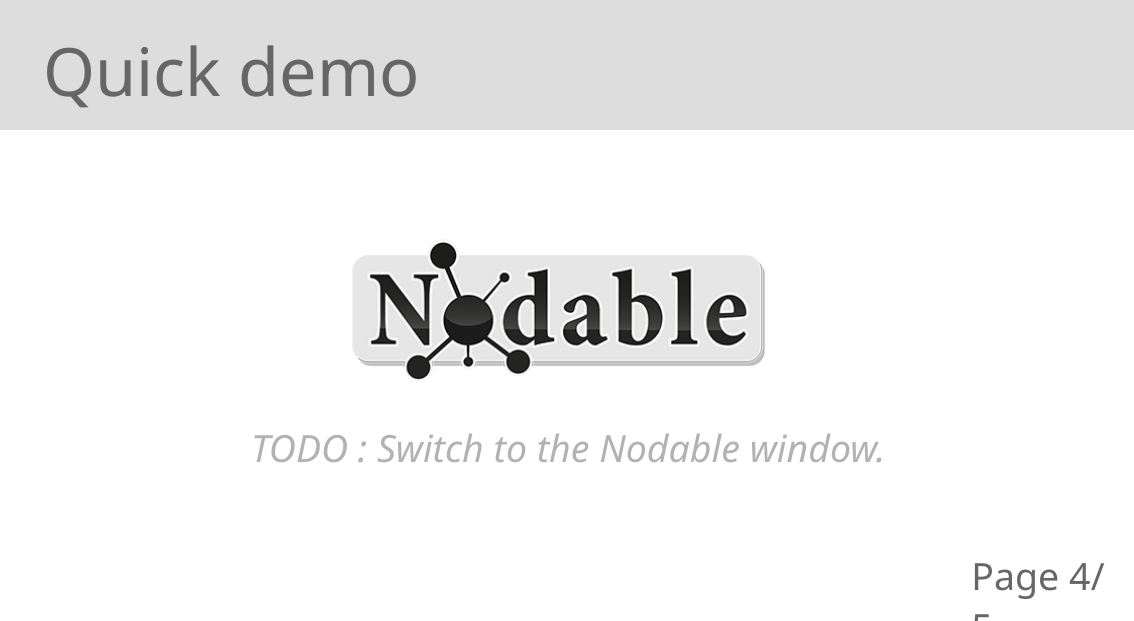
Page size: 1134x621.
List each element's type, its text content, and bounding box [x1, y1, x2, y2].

text_box Page <numéro>/5 [956, 543, 1123, 621]
text_box [0, 0, 1134, 130]
text_box TODO : Switch to the Nodable window. [236, 389, 945, 473]
text_box Quick demo [28, 17, 381, 115]
picture [342, 236, 774, 388]
